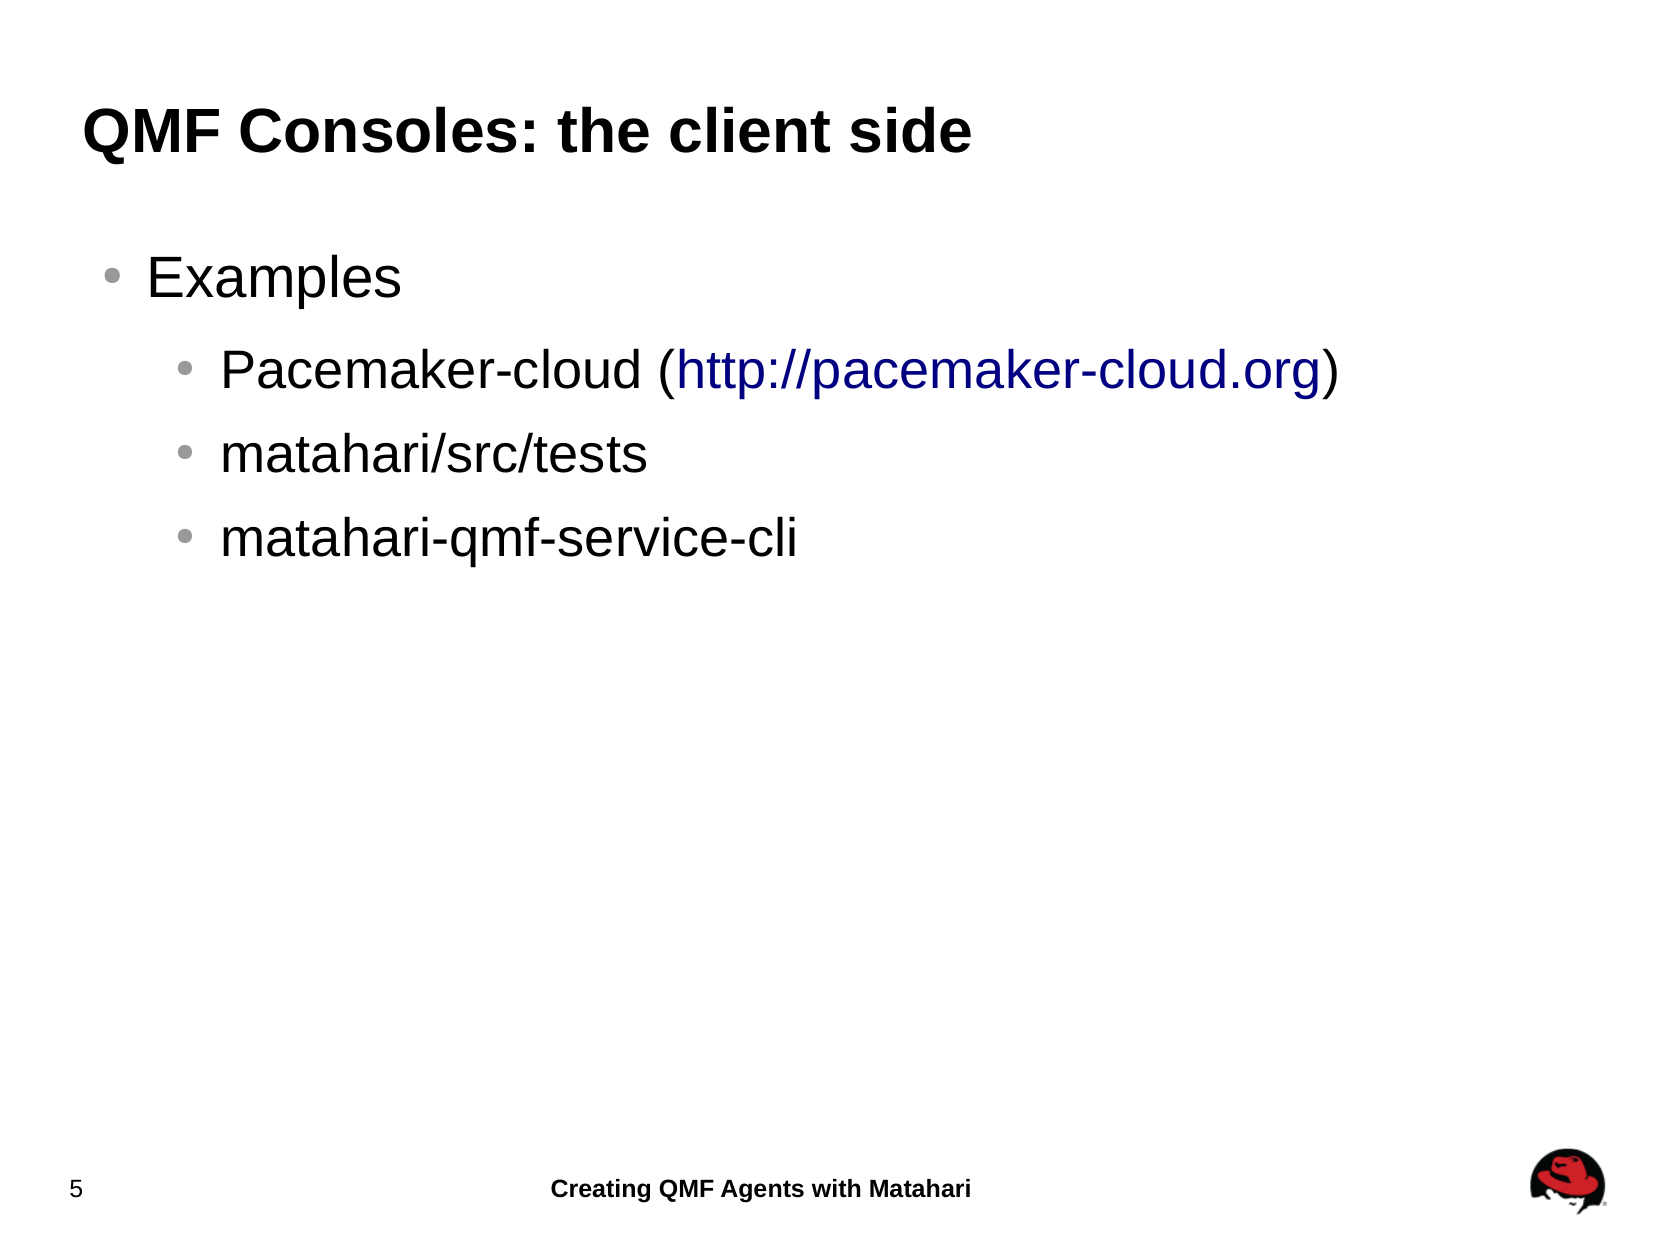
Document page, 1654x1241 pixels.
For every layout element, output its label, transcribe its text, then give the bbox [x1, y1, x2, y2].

title QMF Consoles: the client side [82, 37, 1571, 226]
picture [1529, 1146, 1613, 1224]
list Examples Pacemaker-cloud (http://pacemaker-cloud.org) matahari/src/tests matahari-qmf-service-cli [86, 244, 1576, 1039]
